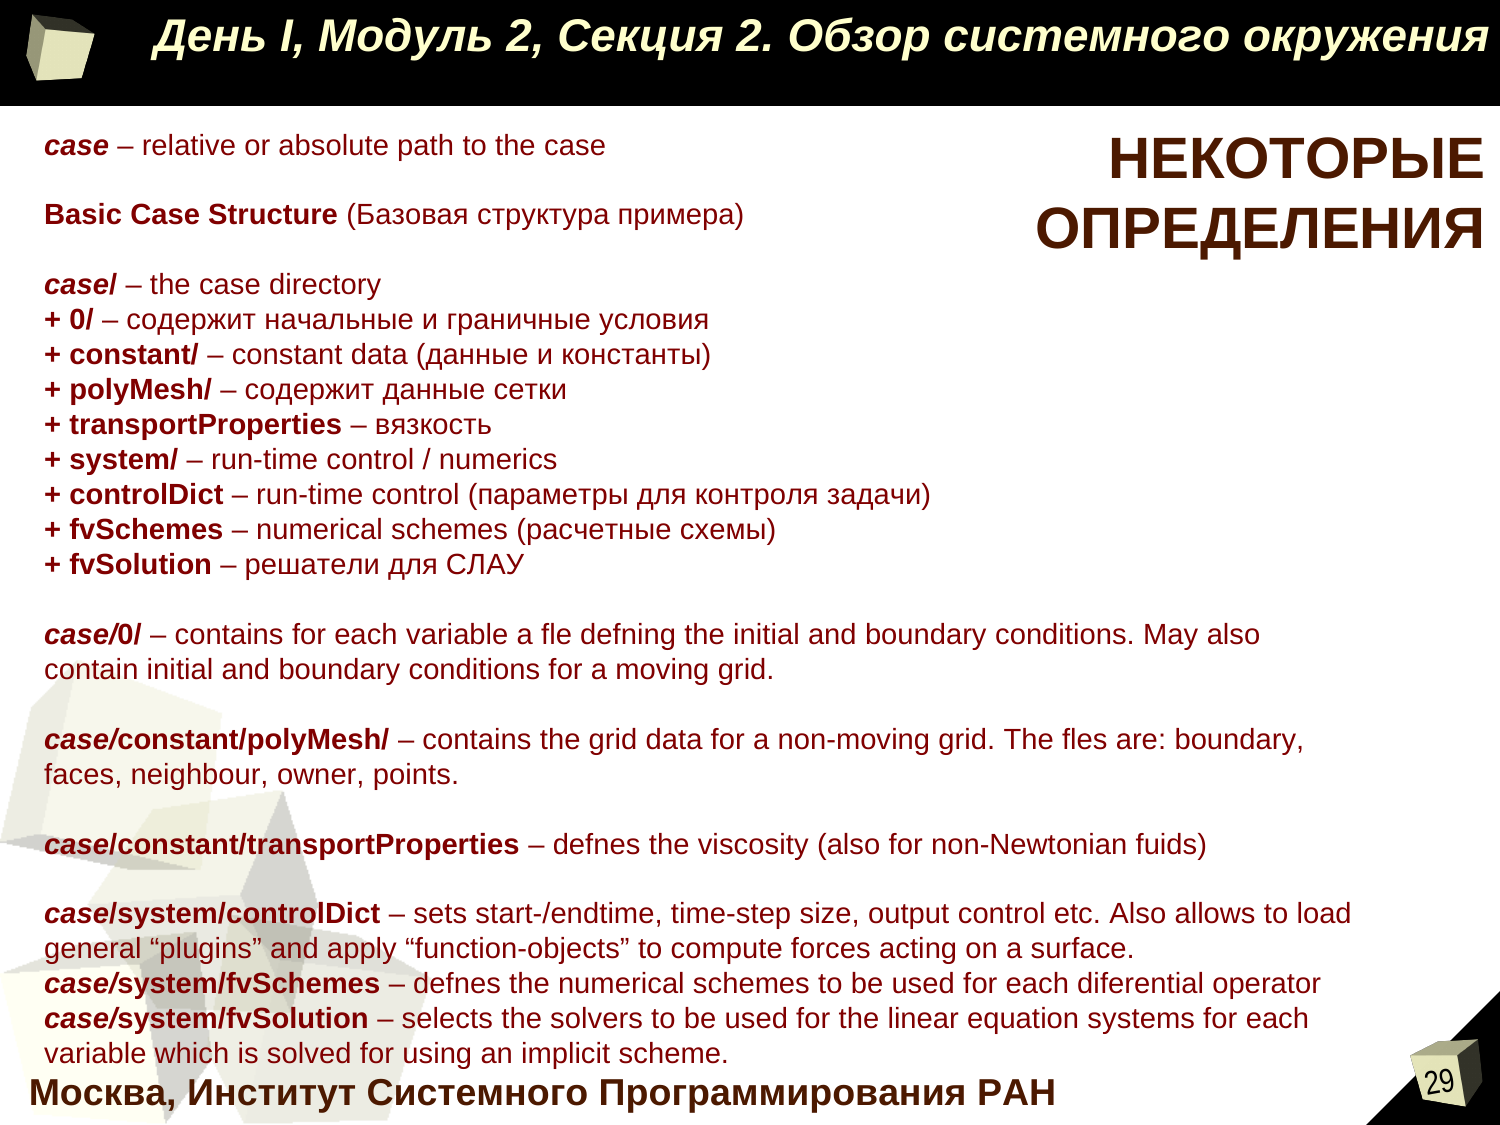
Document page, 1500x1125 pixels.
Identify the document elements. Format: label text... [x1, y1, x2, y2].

text_box case – relative or absolute path to the case Basic Case Structure (Базовая структура примера) case/ – the case directory + 0/ – содержит начальные и граничные условия + constant/ – constant data (данные и константы) + polyMesh/ – содержит данные сетки + transportProperties – вязкость + system/ – run-time control / numerics + controlDict – run-time control (параметры для контроля задачи) + fvSchemes – numerical schemes (расчетные схемы) + fvSolution – решатели для СЛАУ case/0/ – contains for each variable a fle defning the initial and boundary conditions. May also contain initial and boundary conditions for a moving grid. case/constant/polyMesh/ – contains the grid data for a non-moving grid. The fles are: boundary, faces, neighbour, owner, points. case/constant/transportProperties – defnes the viscosity (also for non-Newtonian fuids) case/system/controlDict – sets start-/endtime, time-step size, output control etc. Also allows to load general “plugins” and apply “function-objects” to compute forces acting on a surface. case/system/fvSchemes – defnes the numerical schemes to be used for each diferential operator case/system/fvSolution – selects the solvers to be used for the linear equation systems for each variable which is solved for using an implicit scheme. [29, 268, 1424, 1078]
text_box НЕКОТОРЫЕ ОПРЕДЕЛЕНИЯ [4, 112, 1500, 268]
picture [423, 1088, 433, 1102]
picture [0, 659, 433, 1125]
